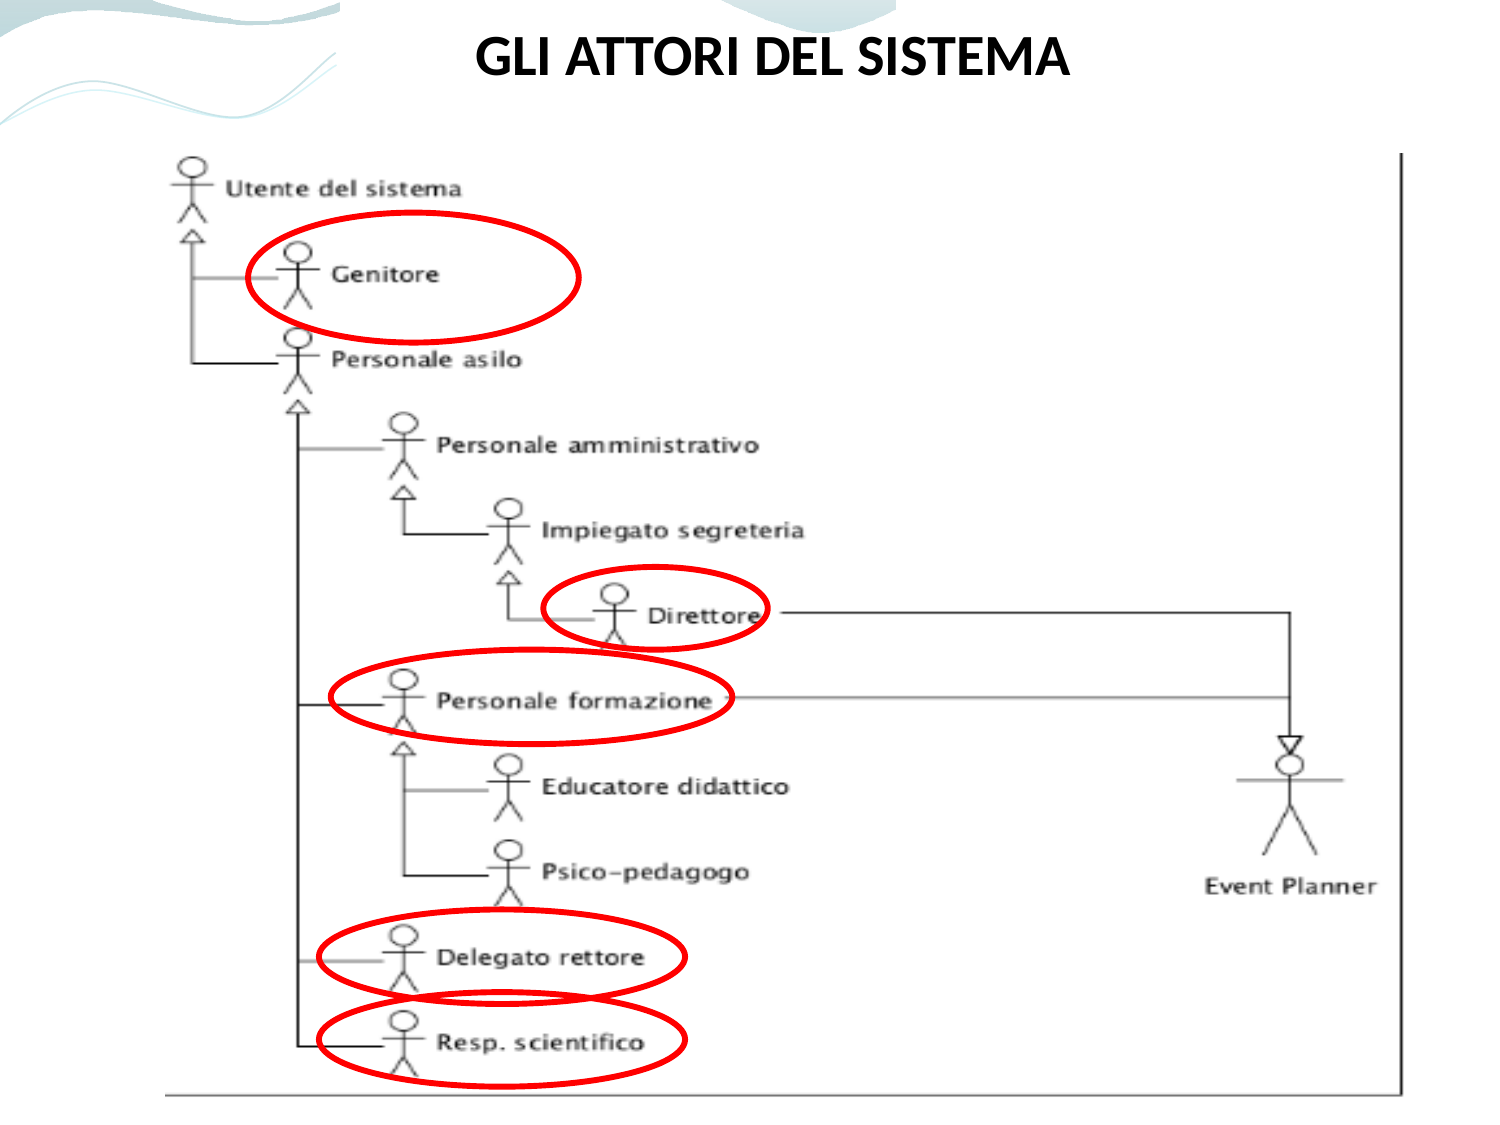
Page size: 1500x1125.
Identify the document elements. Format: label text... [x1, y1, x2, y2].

picture [165, 153, 1406, 1099]
text_box GLI ATTORI DEL SISTEMA [460, 10, 1086, 153]
